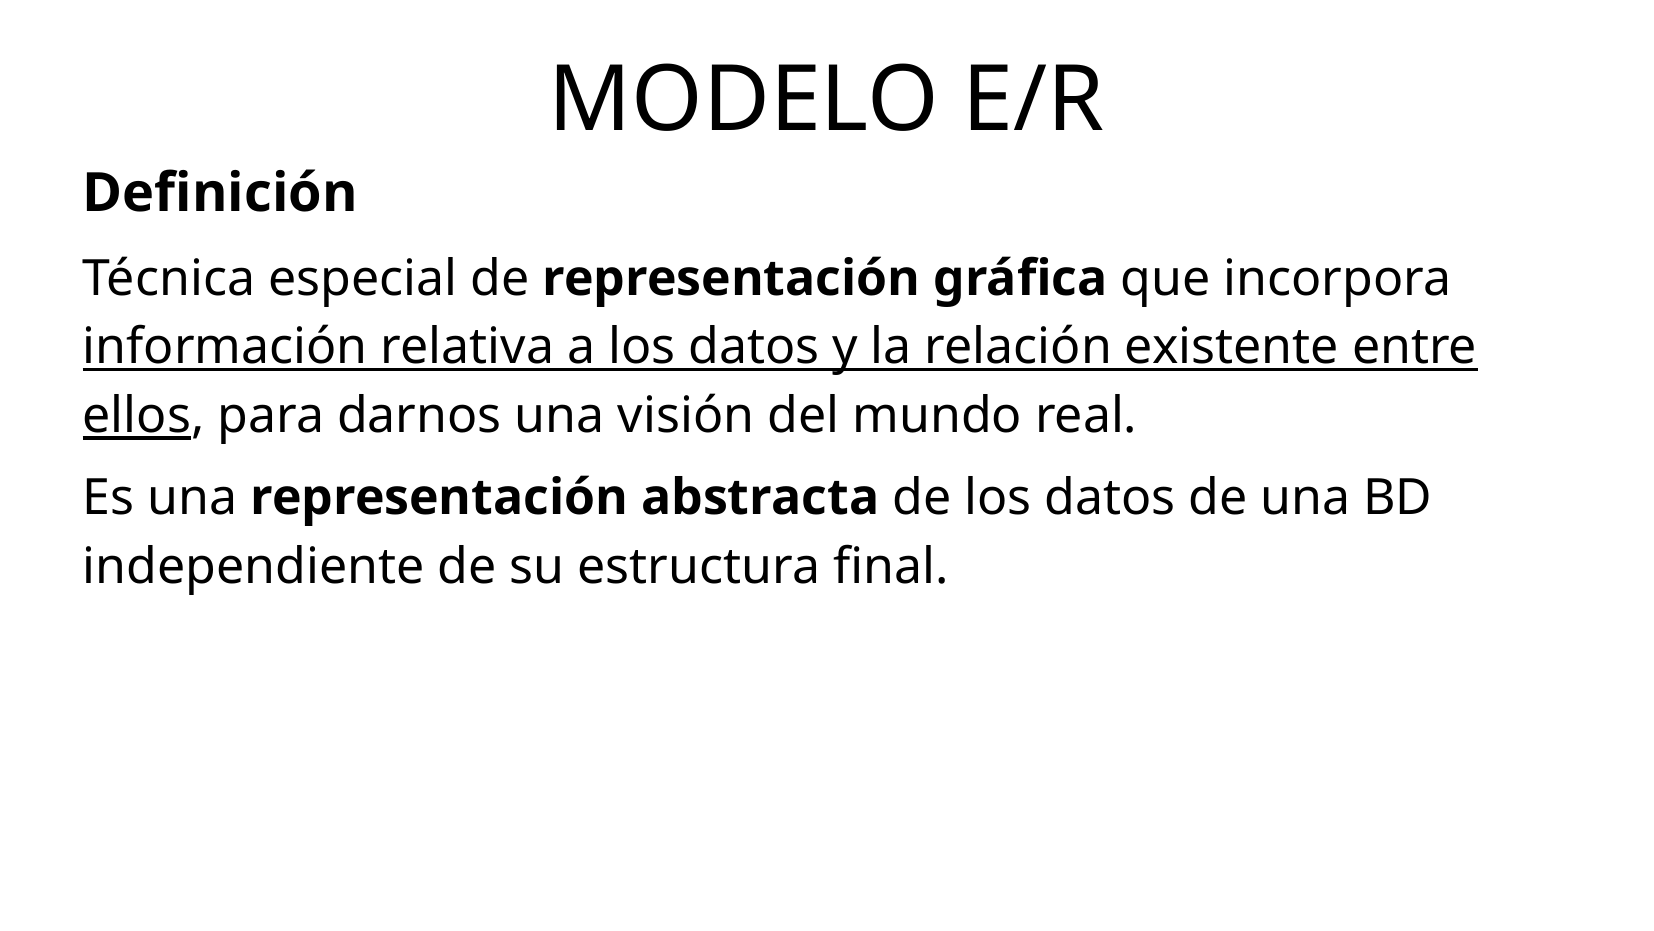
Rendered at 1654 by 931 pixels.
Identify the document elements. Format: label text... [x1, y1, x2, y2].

list Definición Técnica especial de representación gráfica que incorpora información relativa a los datos y la relación existente entre ellos, para darnos una visión del mundo real. Es una representación abstracta de los datos de una BD independiente de su estructura final. [82, 153, 1571, 851]
title MODELO E/R [82, 37, 1571, 153]
